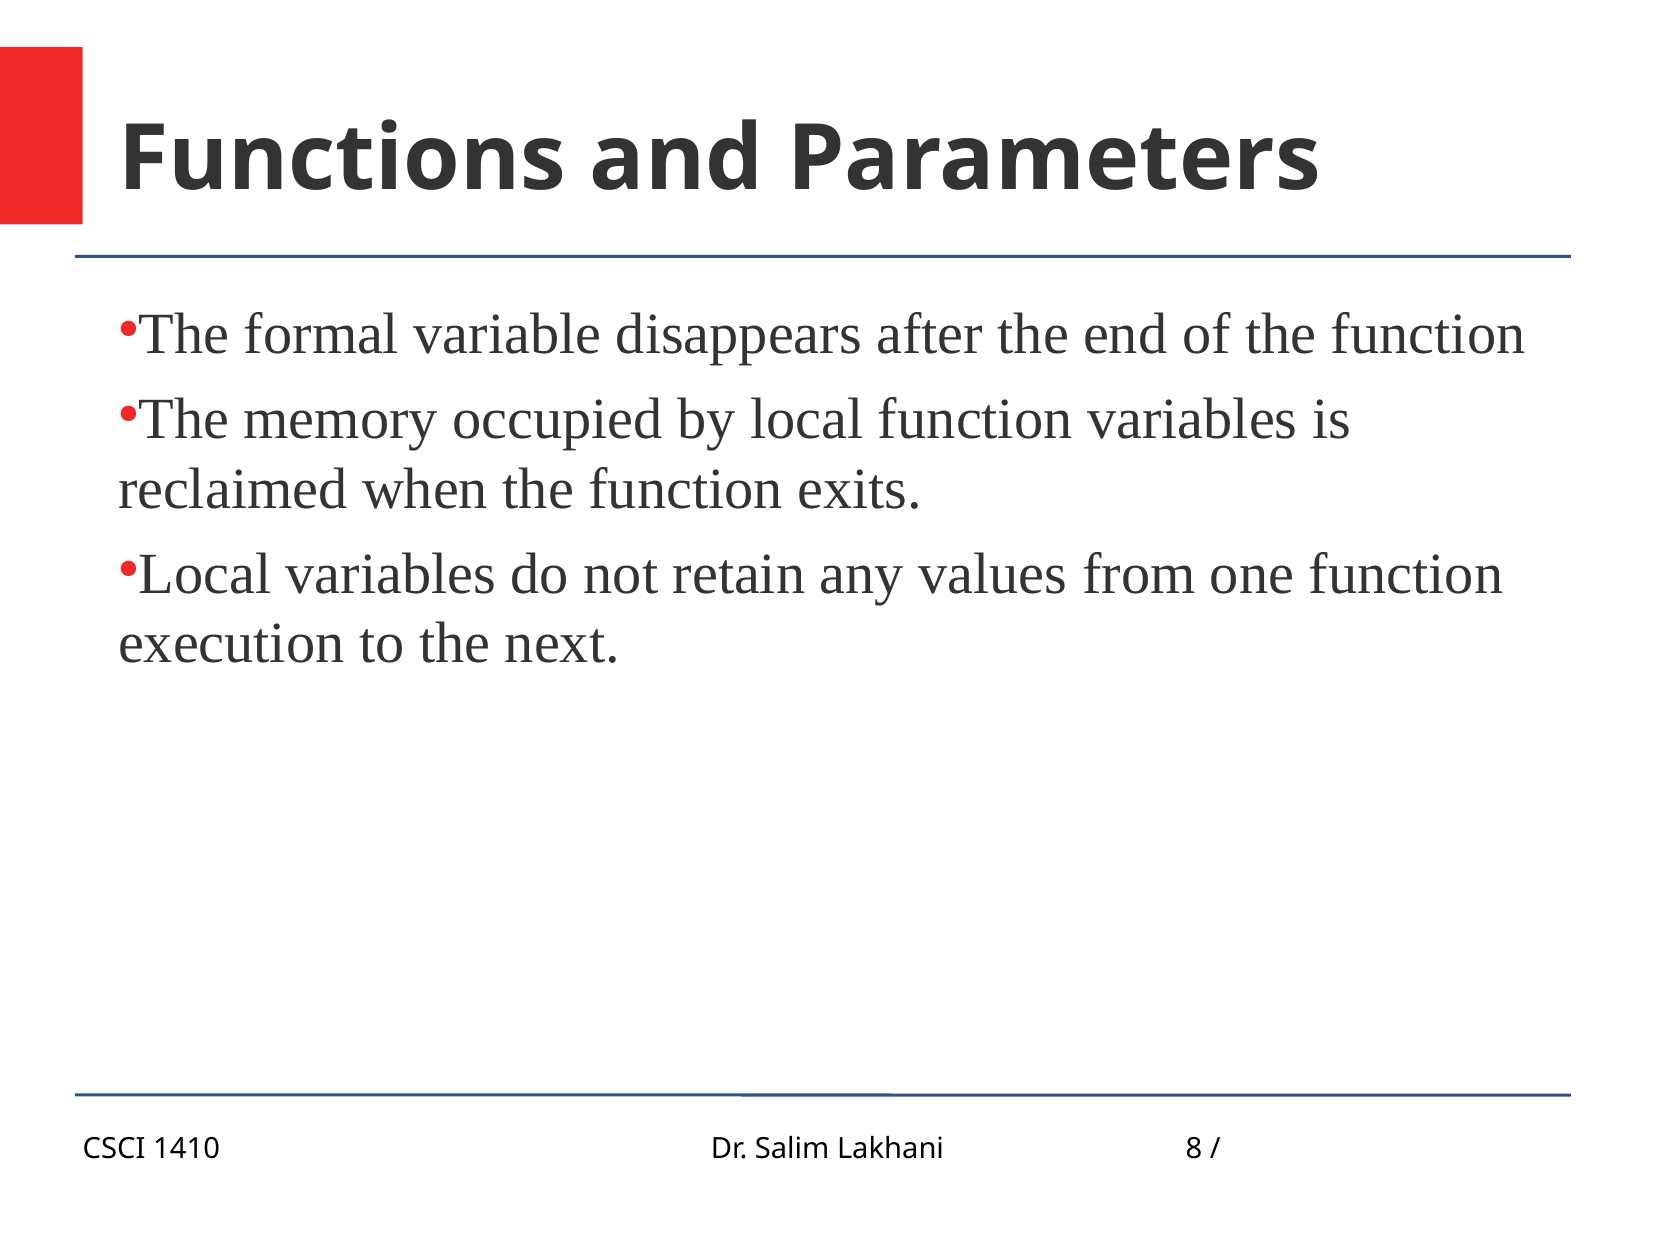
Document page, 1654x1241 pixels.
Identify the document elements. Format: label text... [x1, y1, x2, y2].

text_box CSCI 1410 [82, 1129, 468, 1216]
list The formal variable disappears after the end of the function The memory occupied by local function variables is reclaimed when the function exits. Local variables do not retain any values from one function execution to the next. [118, 295, 1536, 1080]
text_box Dr. Salim Lakhani [565, 1129, 1090, 1216]
text_box / [1185, 1129, 1571, 1216]
title Functions and Parameters [118, 49, 1571, 257]
